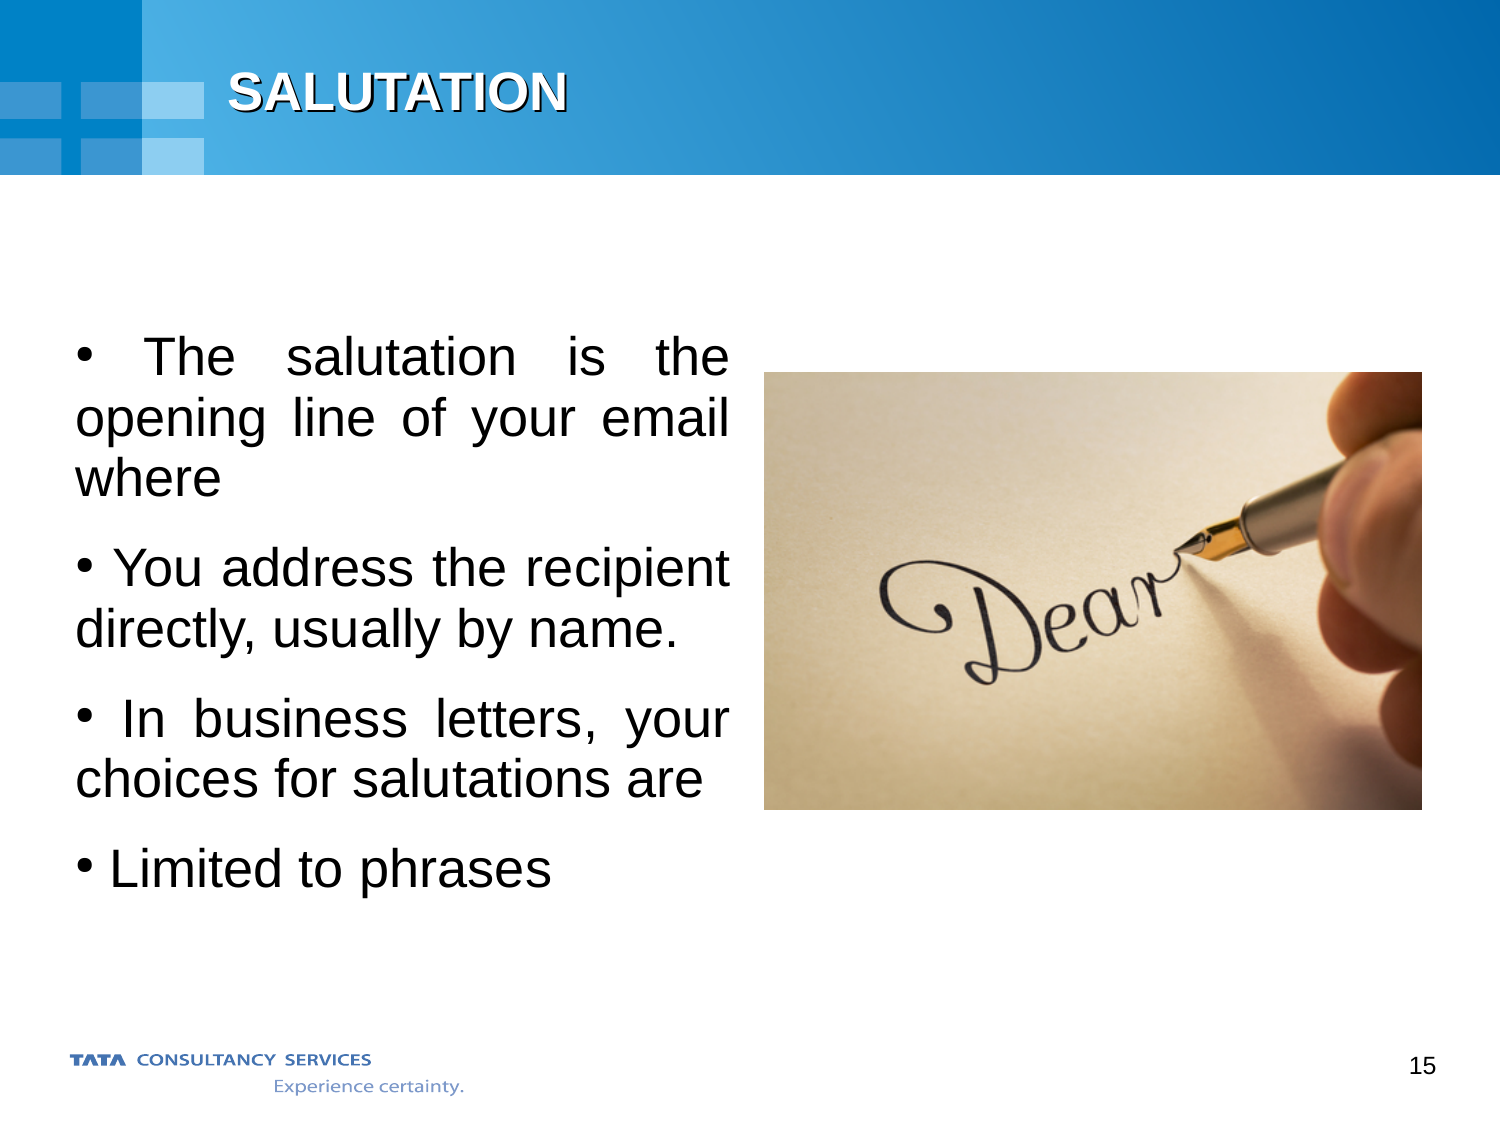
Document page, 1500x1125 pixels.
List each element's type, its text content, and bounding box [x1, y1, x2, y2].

picture [764, 372, 1422, 811]
list The salutation is the opening line of your email where You address the recipient directly, usually by name. In business letters, your choices for salutations are Limited to phrases [75, 239, 732, 896]
title SALUTATION [212, 54, 1447, 131]
